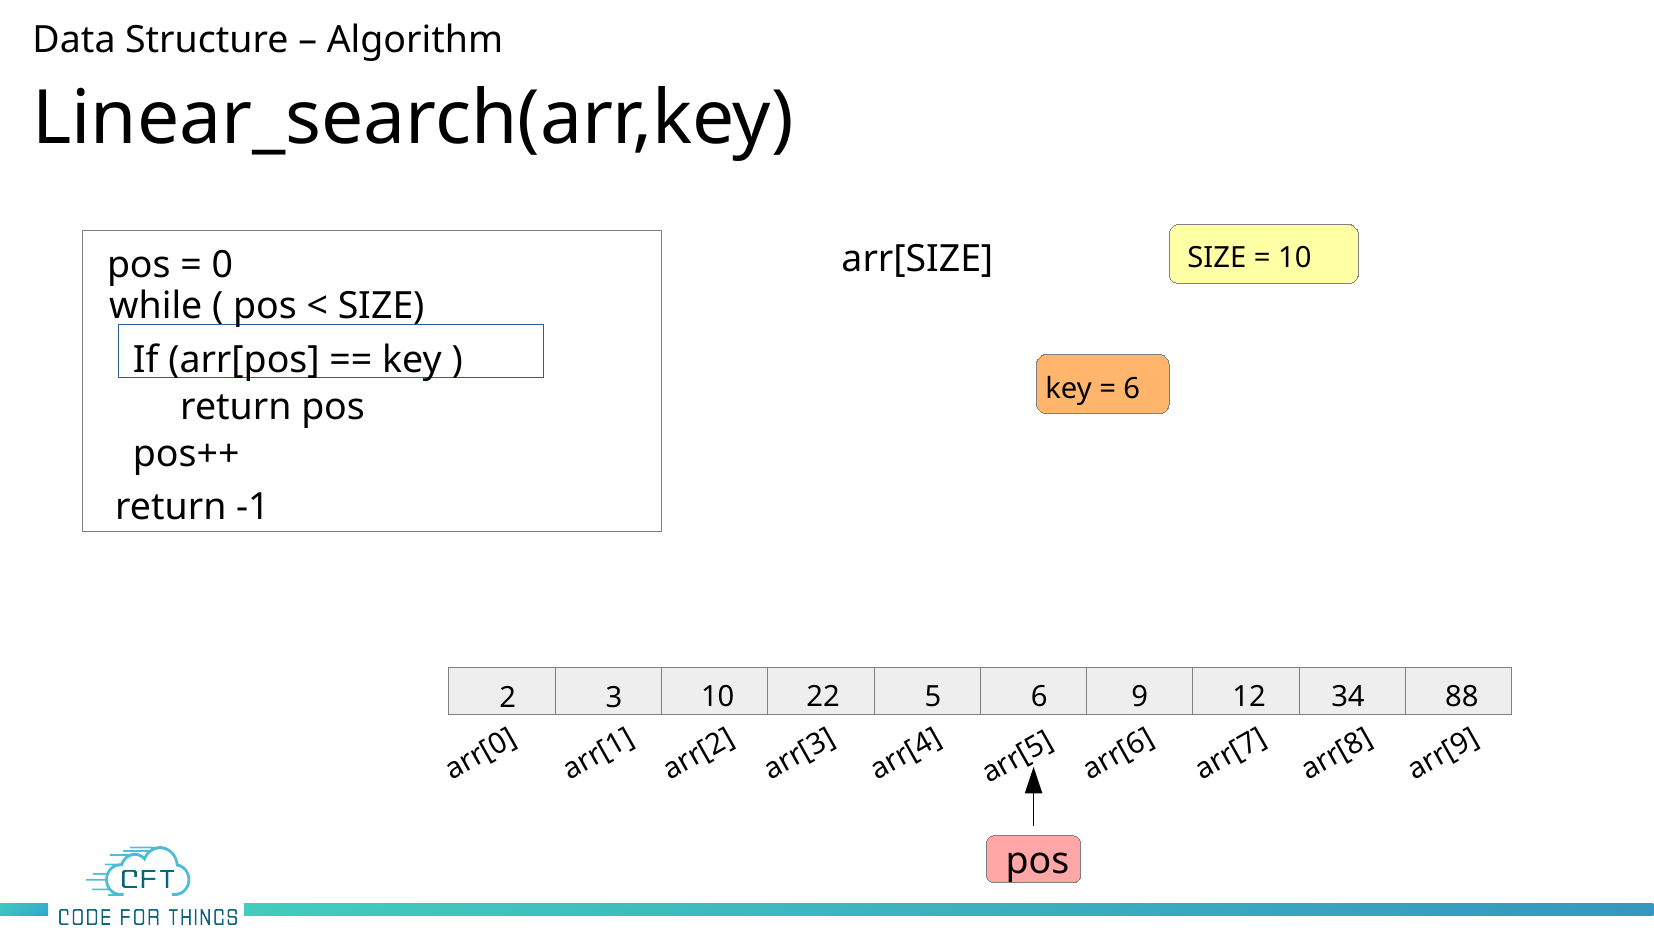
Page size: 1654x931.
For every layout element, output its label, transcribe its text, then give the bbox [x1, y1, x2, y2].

text_box 88 [1430, 667, 1498, 717]
text_box while ( pos < SIZE) [94, 271, 485, 331]
text_box [1165, 667, 1217, 715]
text_box 10 [686, 667, 754, 717]
picture [59, 846, 237, 925]
text_box pos++ [118, 419, 349, 479]
text_box return pos [165, 372, 414, 432]
text_box arr[4] [848, 692, 987, 806]
text_box 22 [791, 667, 859, 717]
text_box SIZE = 10 [1172, 228, 1353, 278]
text_box [859, 667, 909, 715]
text_box [986, 836, 990, 882]
text_box pos = 0 [82, 230, 331, 289]
text_box [958, 667, 1016, 715]
text_box arr[SIZE] [826, 224, 1040, 291]
text_box 9 [1116, 667, 1165, 717]
text_box [1498, 667, 1512, 715]
text_box 34 [1316, 667, 1384, 717]
text_box [754, 667, 791, 715]
text_box [1039, 410, 1167, 414]
text_box [331, 230, 662, 532]
text_box arr[9] [1382, 697, 1524, 806]
text_box arr[0] [419, 692, 561, 806]
title Data Structure – Algorithm Linear_search(arr,key) [32, 12, 1184, 166]
text_box 3 [590, 669, 640, 719]
text_box arr[2] [637, 697, 774, 806]
text_box [1065, 667, 1116, 715]
text_box arr[1] [537, 690, 674, 806]
text_box [1037, 354, 1169, 360]
text_box [448, 667, 686, 715]
text_box 2 [484, 669, 533, 719]
text_box [1169, 224, 1359, 284]
text_box arr[3] [738, 705, 880, 806]
text_box [1384, 667, 1430, 715]
text_box [82, 289, 165, 532]
text_box arr[8] [1279, 690, 1414, 806]
text_box return -1 [100, 472, 331, 532]
text_box pos [990, 825, 1087, 885]
text_box 6 [1016, 667, 1065, 717]
text_box key = 6 [1030, 360, 1176, 410]
text_box [1285, 667, 1316, 715]
text_box 5 [909, 667, 958, 717]
text_box arr[7] [1172, 696, 1312, 806]
text_box If (arr[pos] == key ) [118, 324, 544, 384]
text_box arr[5] [957, 694, 1099, 810]
text_box 12 [1217, 667, 1285, 717]
text_box arr[6] [1063, 690, 1199, 806]
